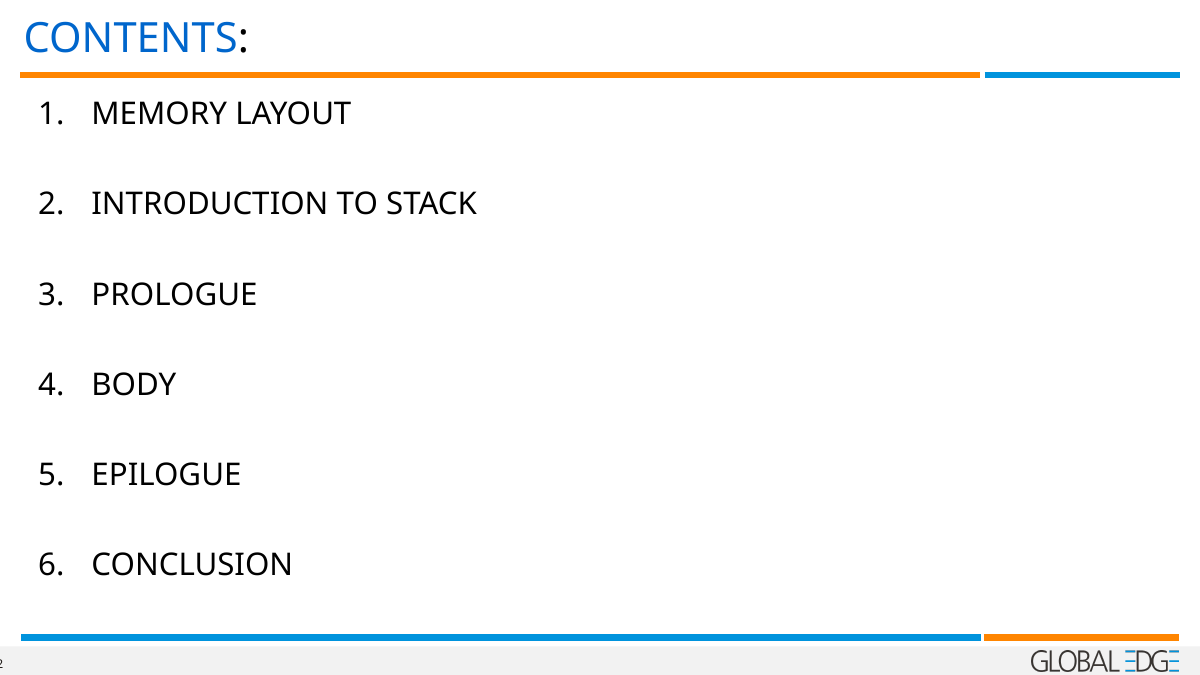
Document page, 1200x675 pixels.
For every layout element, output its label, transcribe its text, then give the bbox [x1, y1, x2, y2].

title CONTENTS: [12, 9, 1088, 63]
picture [1031, 650, 1179, 672]
list MEMORY LAYOUT INTRODUCTION TO STACK PROLOGUE BODY EPILOGUE CONCLUSION [20, 87, 1179, 628]
